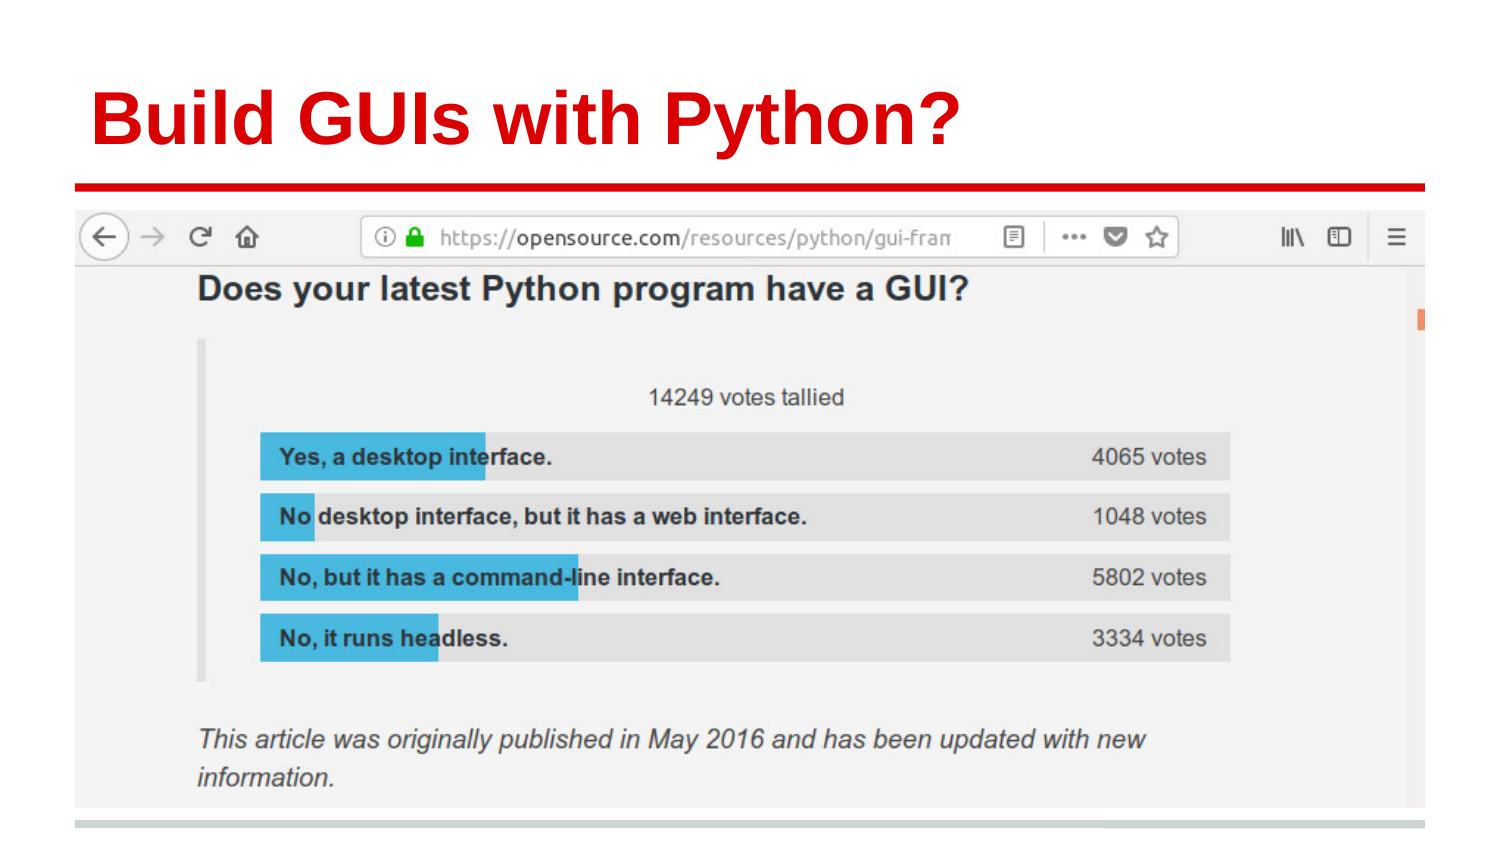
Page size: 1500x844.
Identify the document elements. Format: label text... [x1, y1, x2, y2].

title Build GUIs with Python? [75, 33, 1446, 175]
picture [75, 210, 1425, 808]
